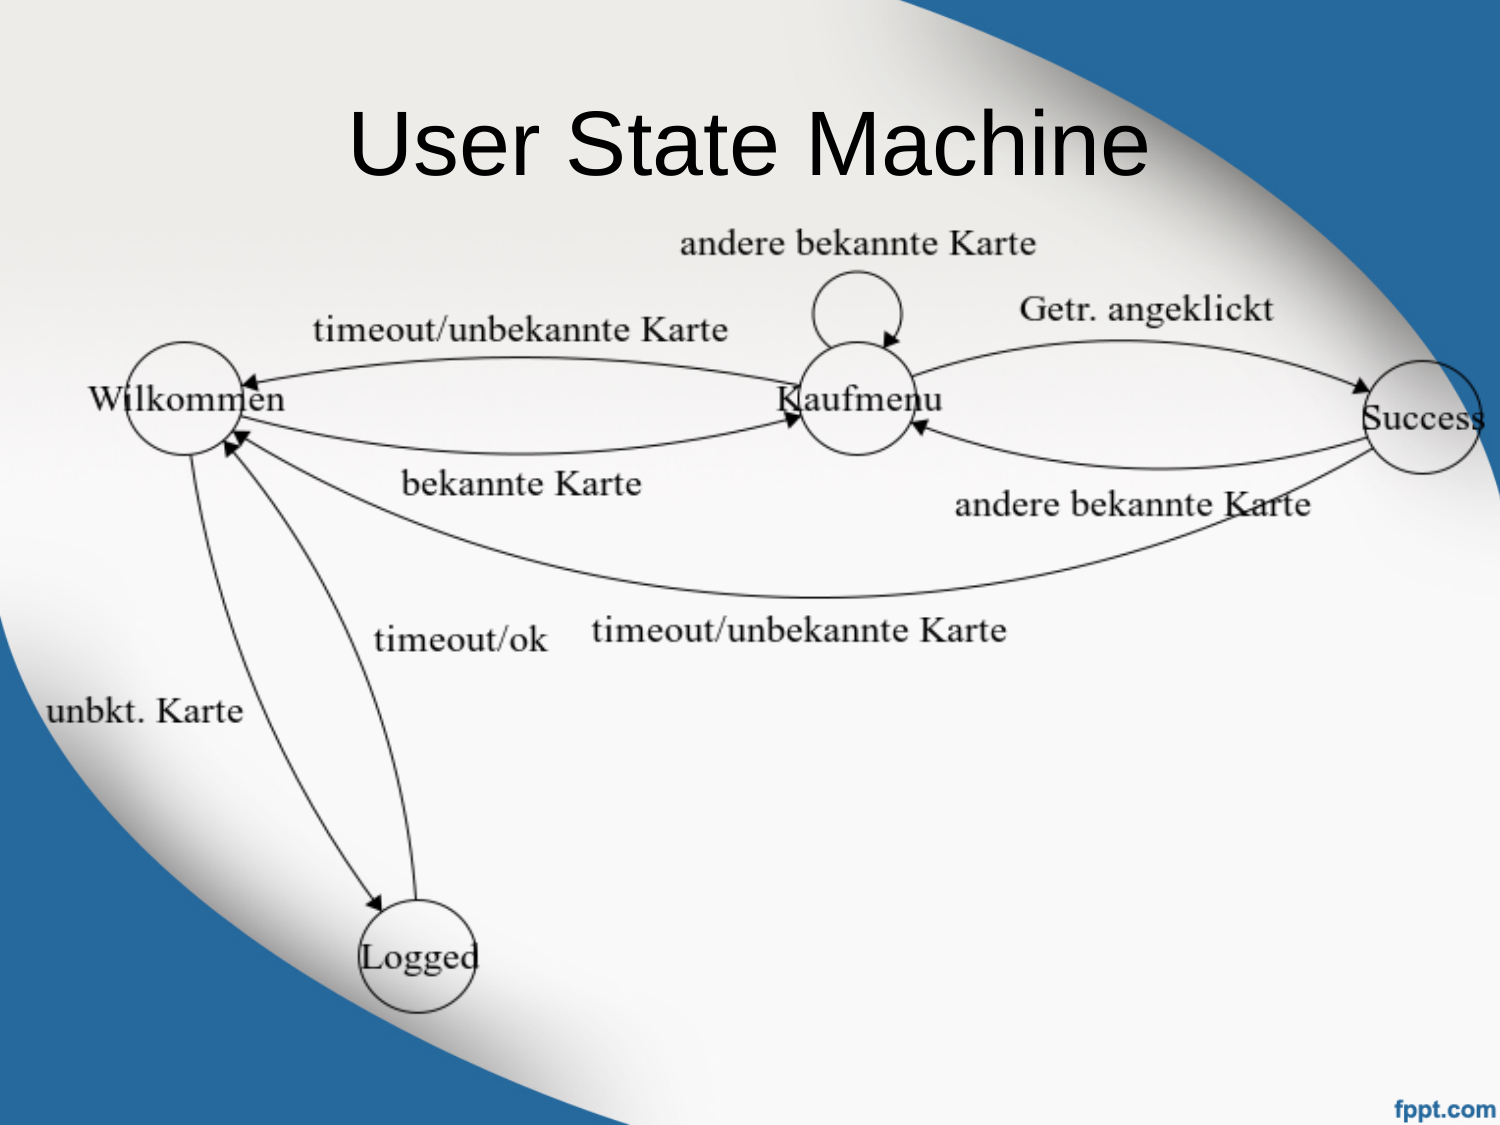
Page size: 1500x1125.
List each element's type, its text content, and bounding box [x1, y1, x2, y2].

title User State Machine [75, 21, 1426, 137]
picture [0, 0, 1500, 1125]
